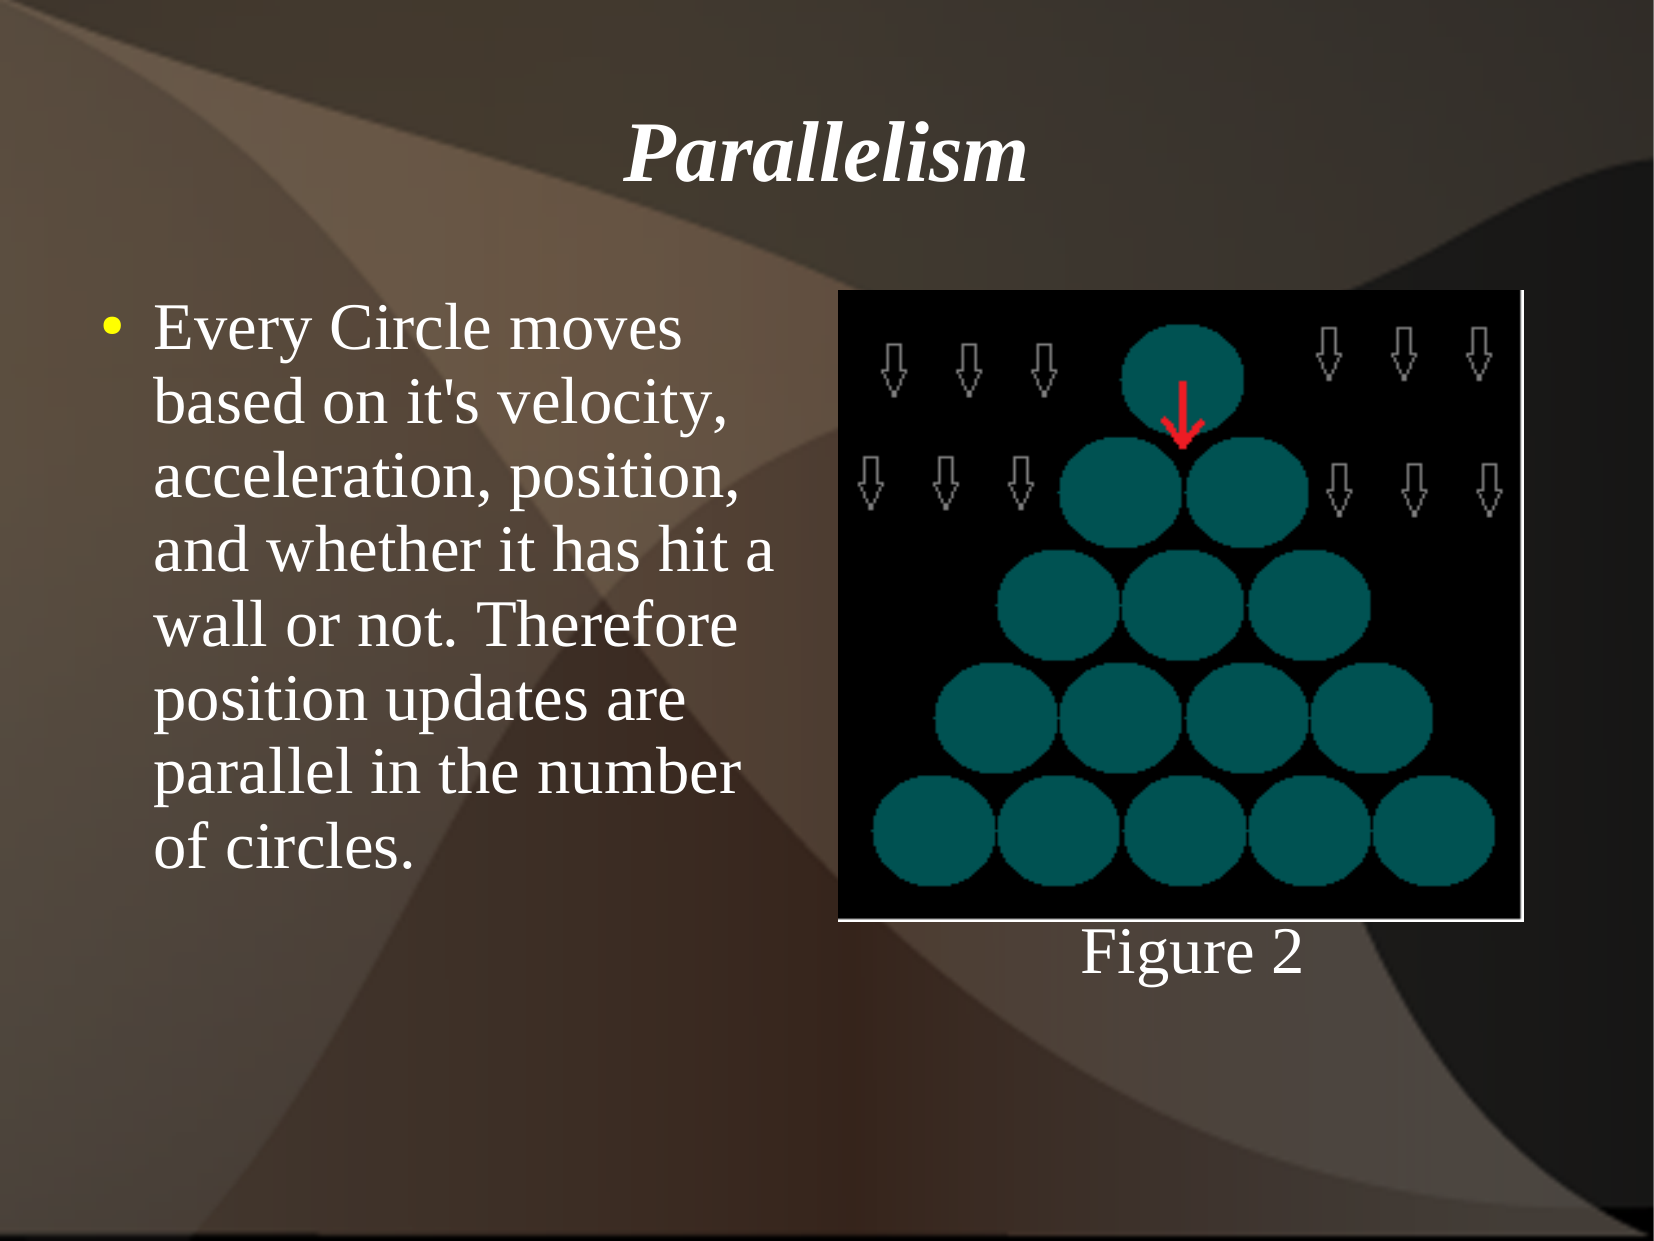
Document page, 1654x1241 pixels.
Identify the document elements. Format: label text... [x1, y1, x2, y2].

picture [0, 0, 1654, 1241]
list Figure 2 [1003, 913, 1312, 993]
list Every Circle moves based on it's velocity, acceleration, position, and whether it has hit a wall or not. Therefore position updates are parallel in the number of circles. [82, 290, 809, 1010]
title Parallelism [82, 49, 1571, 257]
